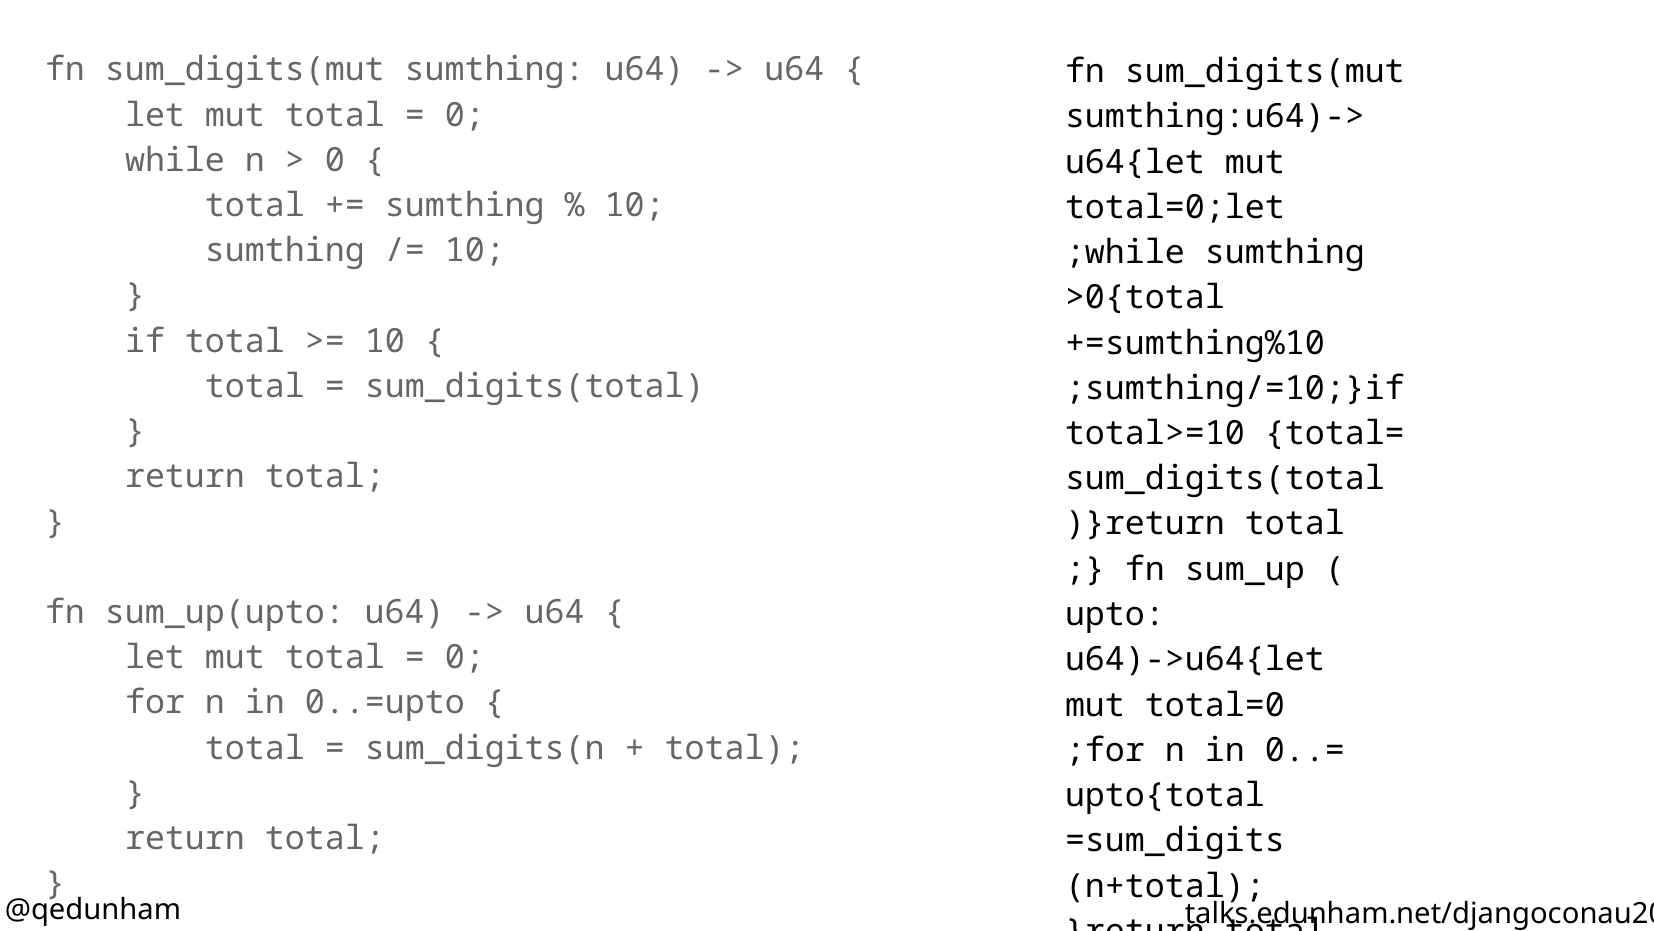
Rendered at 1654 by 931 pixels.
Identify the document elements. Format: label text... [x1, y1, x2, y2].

subtitle fn sum_digits(mut sumthing: u64) -> u64 { let mut total = 0; while n > 0 { total += sumthing % 10; sumthing /= 10; } if total >= 10 { total = sum_digits(total) } return total; } fn sum_up(upto: u64) -> u64 { let mut total = 0; for n in 0..=upto { total = sum_digits(n + total); } return total; } [45, 0, 901, 793]
text_box fn sum_digits(mut sumthing:u64)-> u64{let mut total=0;let ;while sumthing >0{total +=sumthing%10 ;sumthing/=10;}if total>=10 {total= sum_digits(total )}return total ;} fn sum_up ( upto: u64)->u64{let mut total=0 ;for n in 0..= upto{total =sum_digits (n+total); }return total ;} [1065, 2, 1654, 871]
